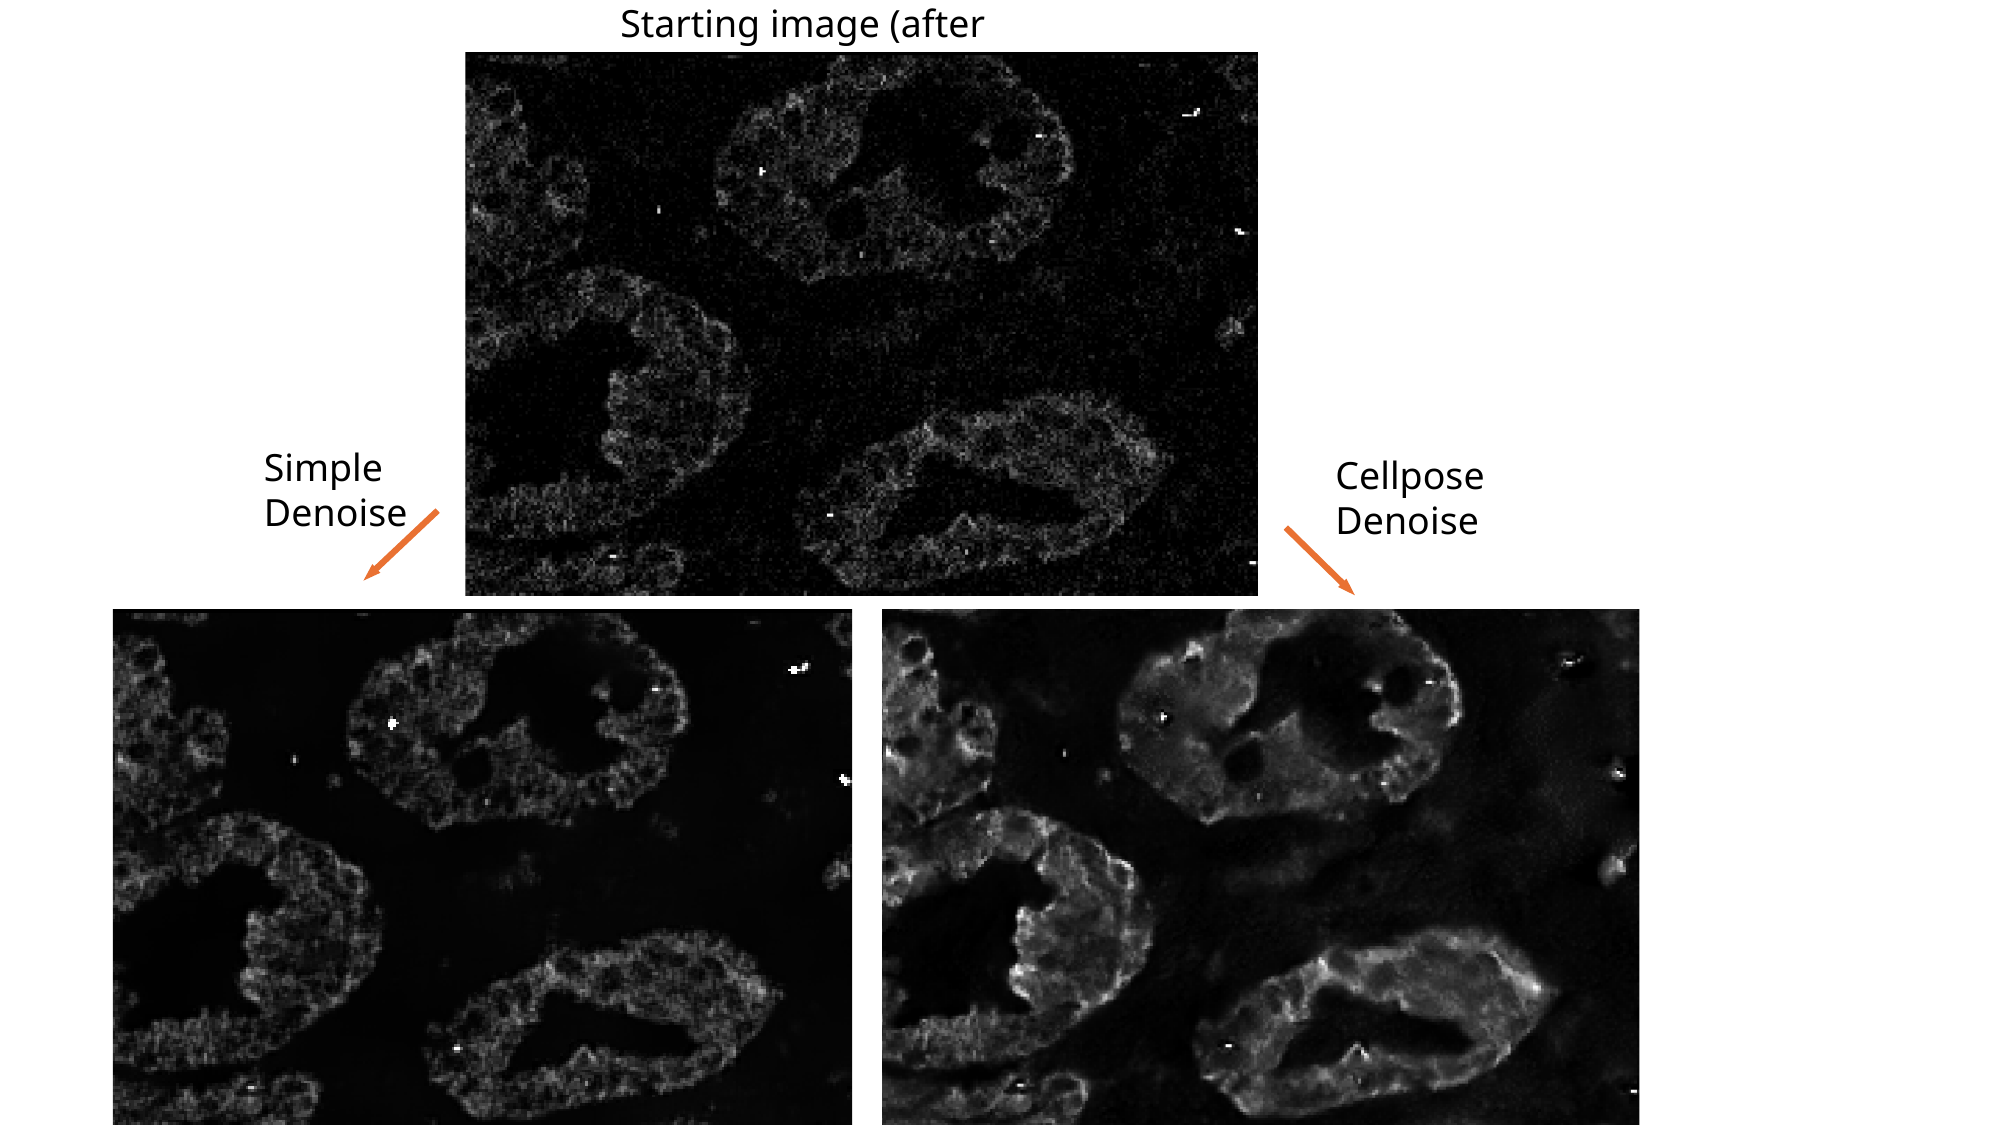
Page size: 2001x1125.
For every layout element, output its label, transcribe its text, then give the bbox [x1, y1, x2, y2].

text_box Starting image (after HPF) [605, 0, 1062, 53]
text_box Simple Denoise [248, 436, 438, 543]
picture [112, 609, 853, 1125]
picture [465, 52, 1258, 596]
text_box Cellpose Denoise [1320, 444, 1510, 551]
picture [882, 609, 1640, 1125]
